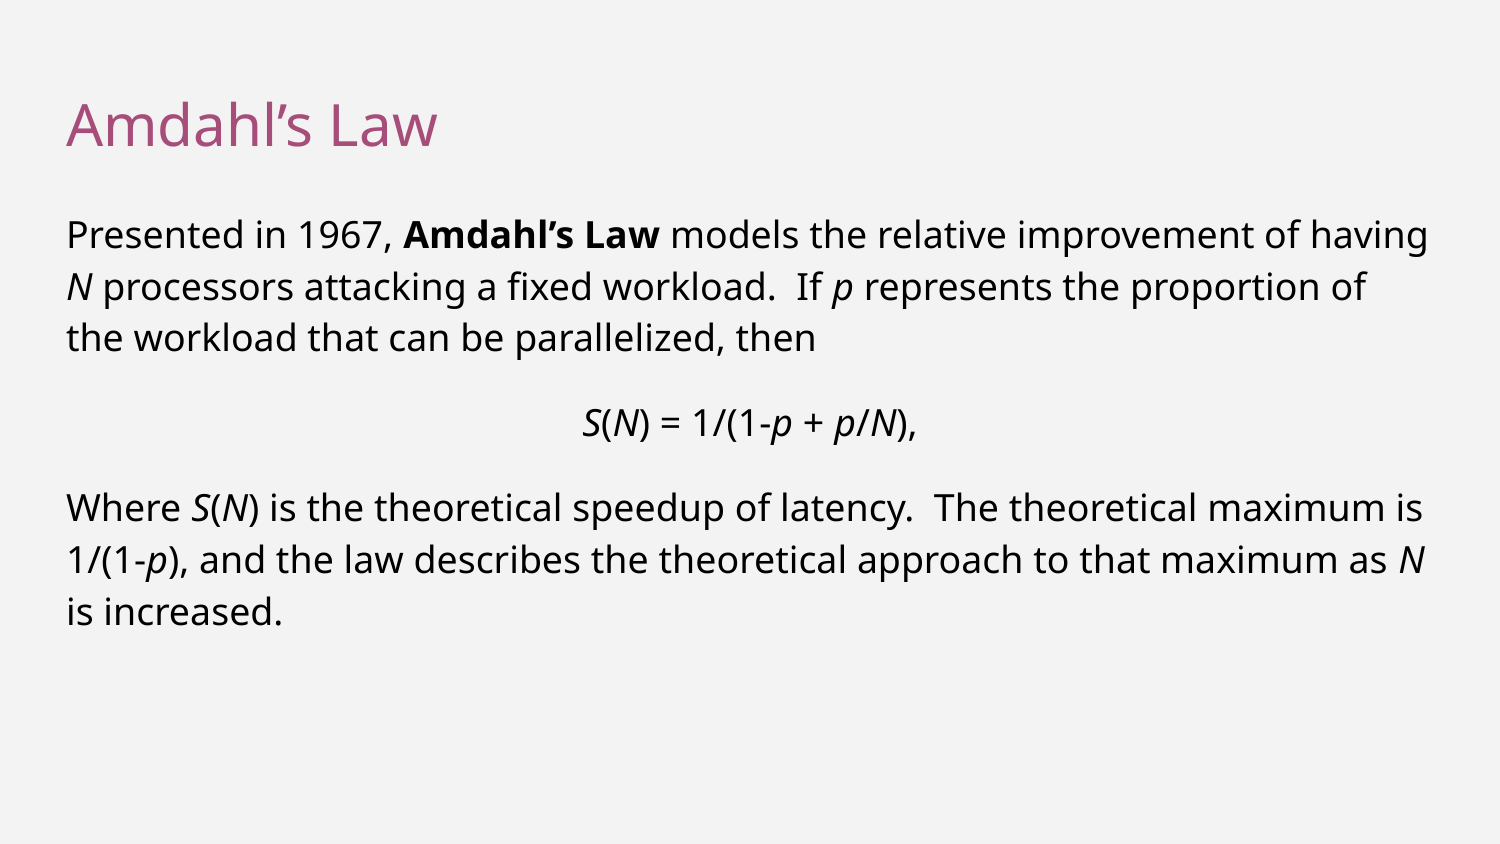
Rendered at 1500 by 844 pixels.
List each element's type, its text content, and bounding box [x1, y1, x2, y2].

list Presented in 1967, Amdahl’s Law models the relative improvement of having N processors attacking a fixed workload. If p represents the proportion of the workload that can be parallelized, then S(N) = 1/(1-p + p/N), Where S(N) is the theoretical speedup of latency. The theoretical maximum is 1/(1-p), and the law describes the theoretical approach to that maximum as N is increased. [51, 189, 1449, 750]
title Amdahl’s Law [51, 72, 1449, 167]
